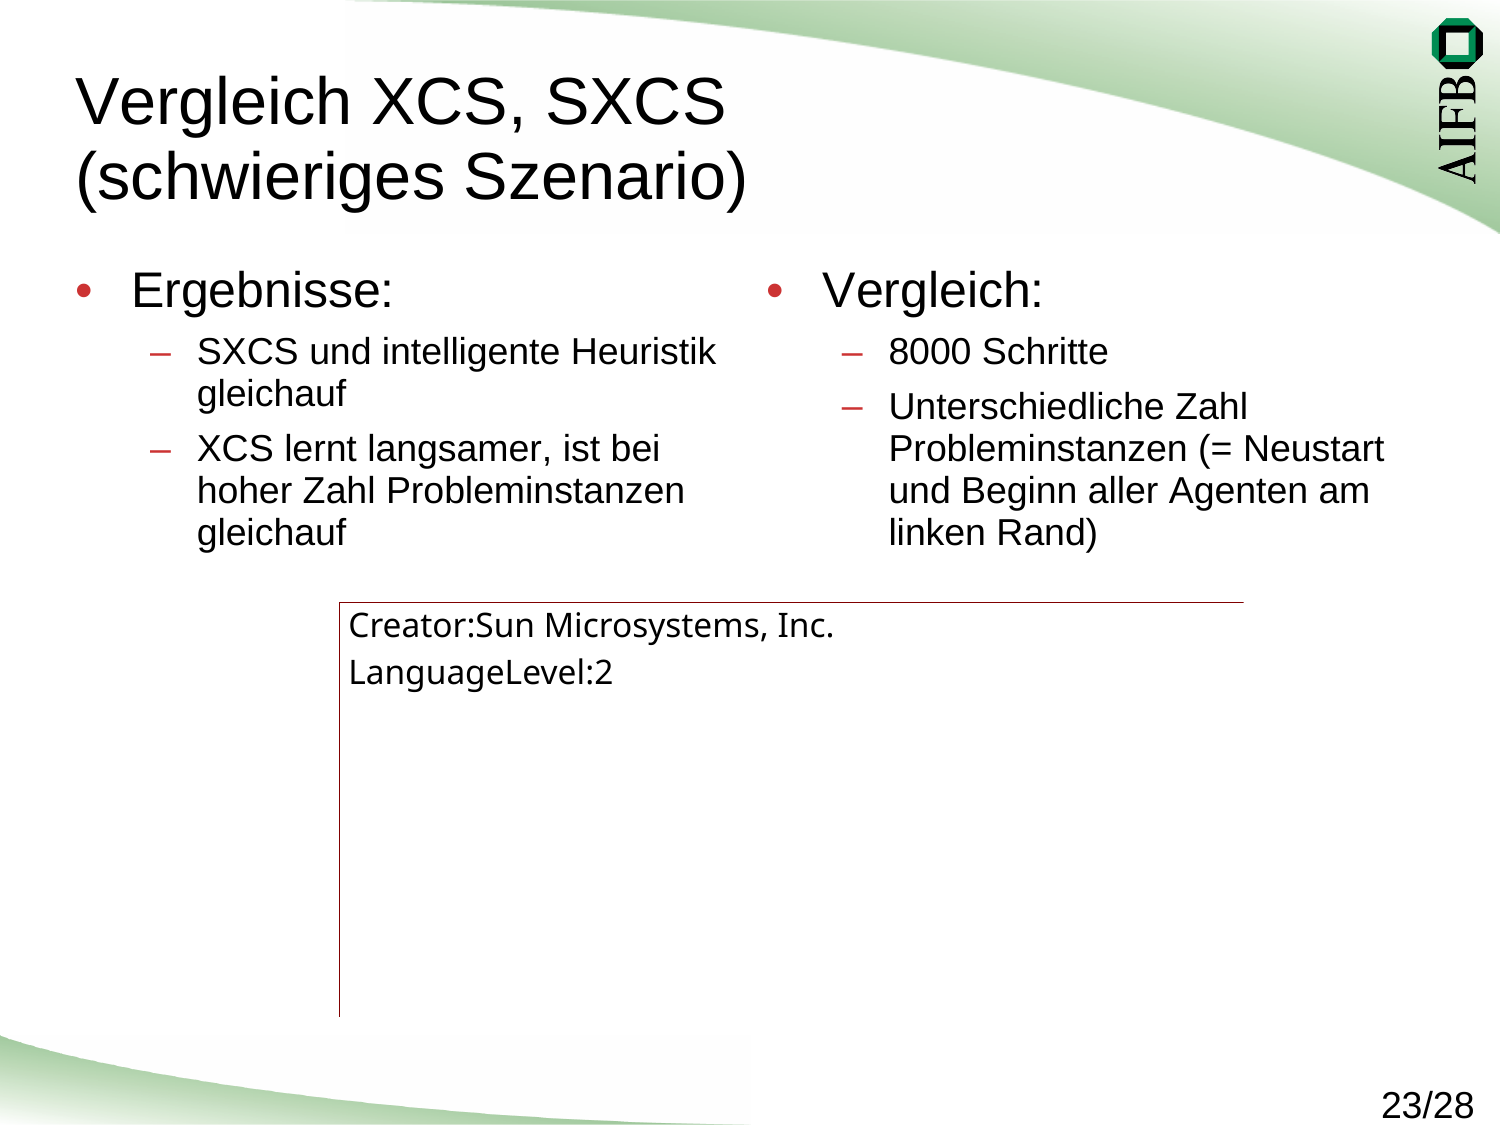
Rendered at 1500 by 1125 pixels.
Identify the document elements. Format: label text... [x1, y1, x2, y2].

list Vergleich: 8000 Schritte Unterschiedliche Zahl Probleminstanzen (= Neustart und Beginn aller Agenten am linken Rand) [766, 263, 1426, 993]
title Vergleich XCS, SXCS (schwieriges Szenario) [75, 51, 1425, 226]
picture [345, 0, 1500, 234]
list Ergebnisse: SXCS und intelligente Heuristik gleichauf XCS lernt langsamer, ist bei hoher Zahl Probleminstanzen gleichauf [75, 263, 734, 993]
picture [337, 600, 1244, 1017]
picture [0, 1035, 751, 1125]
